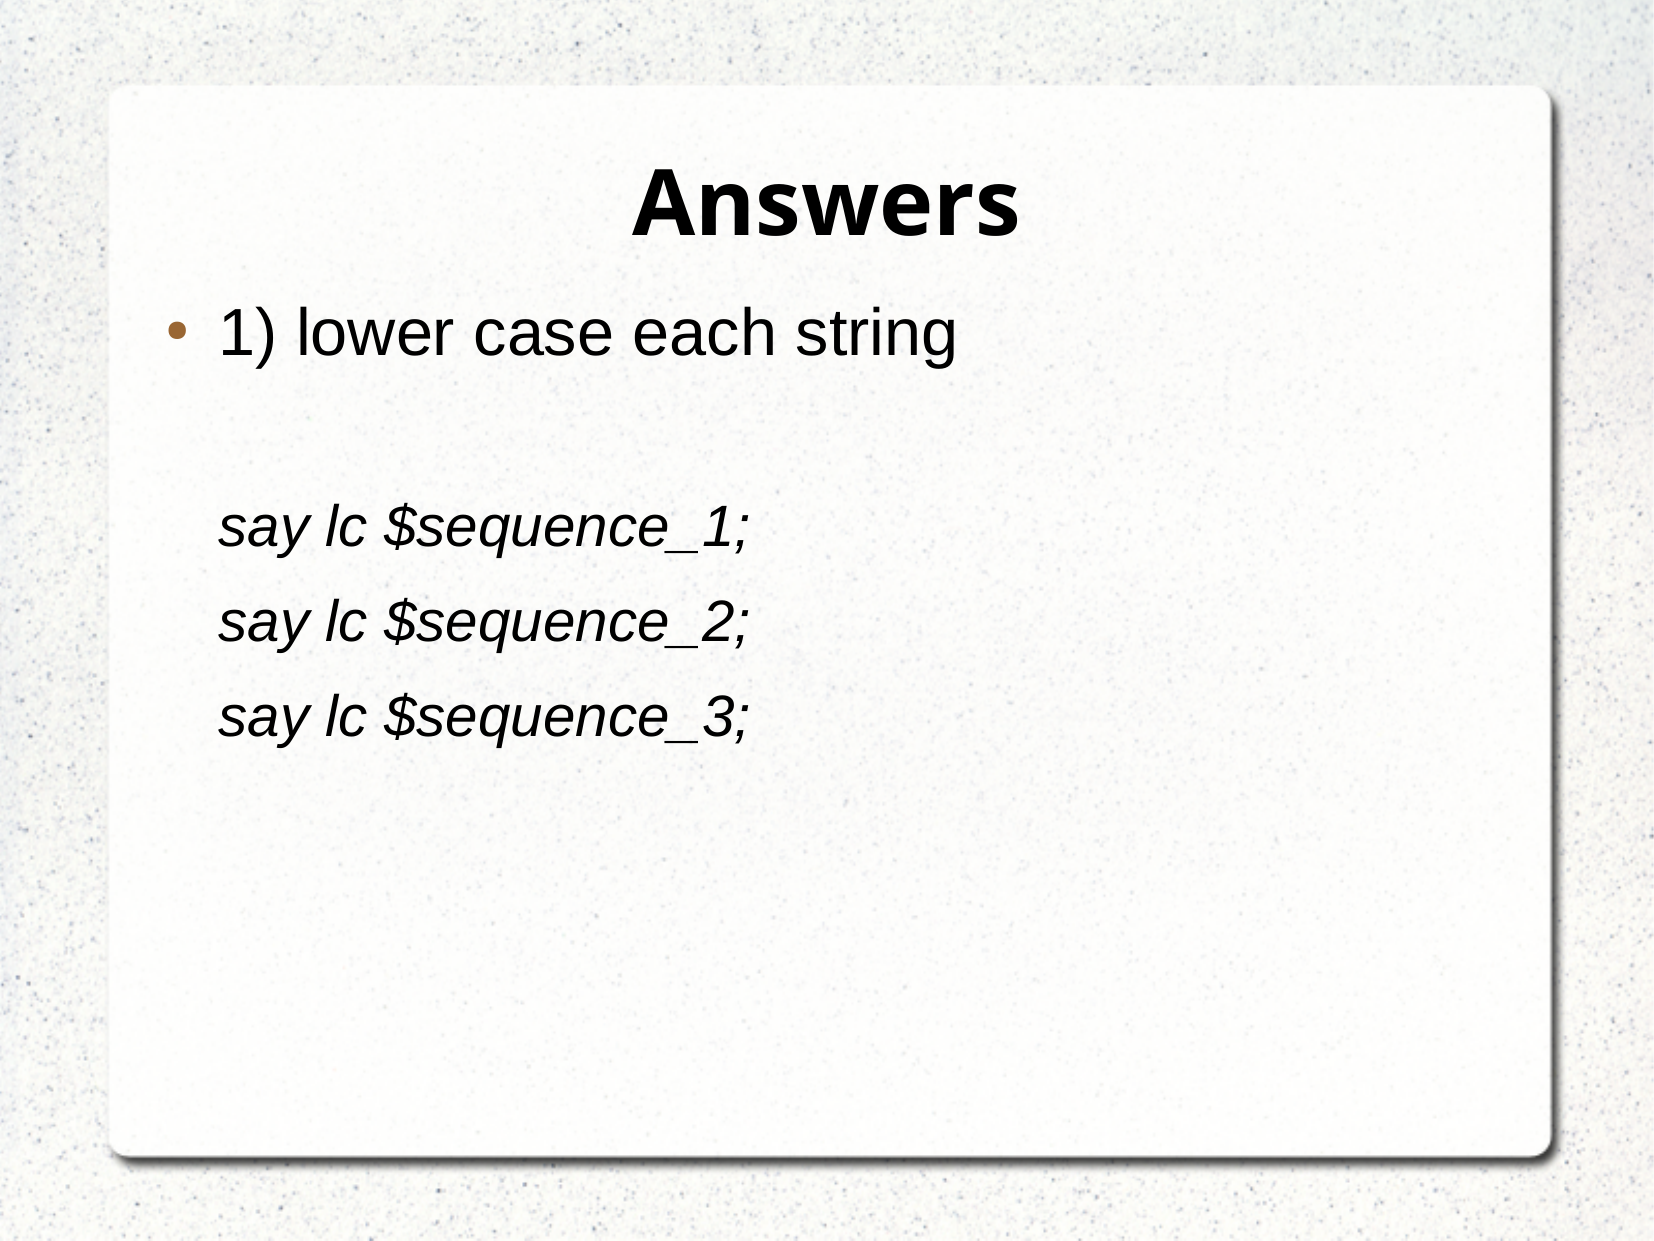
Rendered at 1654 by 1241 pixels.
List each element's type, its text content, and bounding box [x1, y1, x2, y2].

picture [0, 0, 1654, 1241]
list 1) lower case each string say lc $sequence_1; say lc $sequence_2; say lc $sequence_3; [147, 295, 1506, 931]
title Answers [118, 96, 1536, 304]
